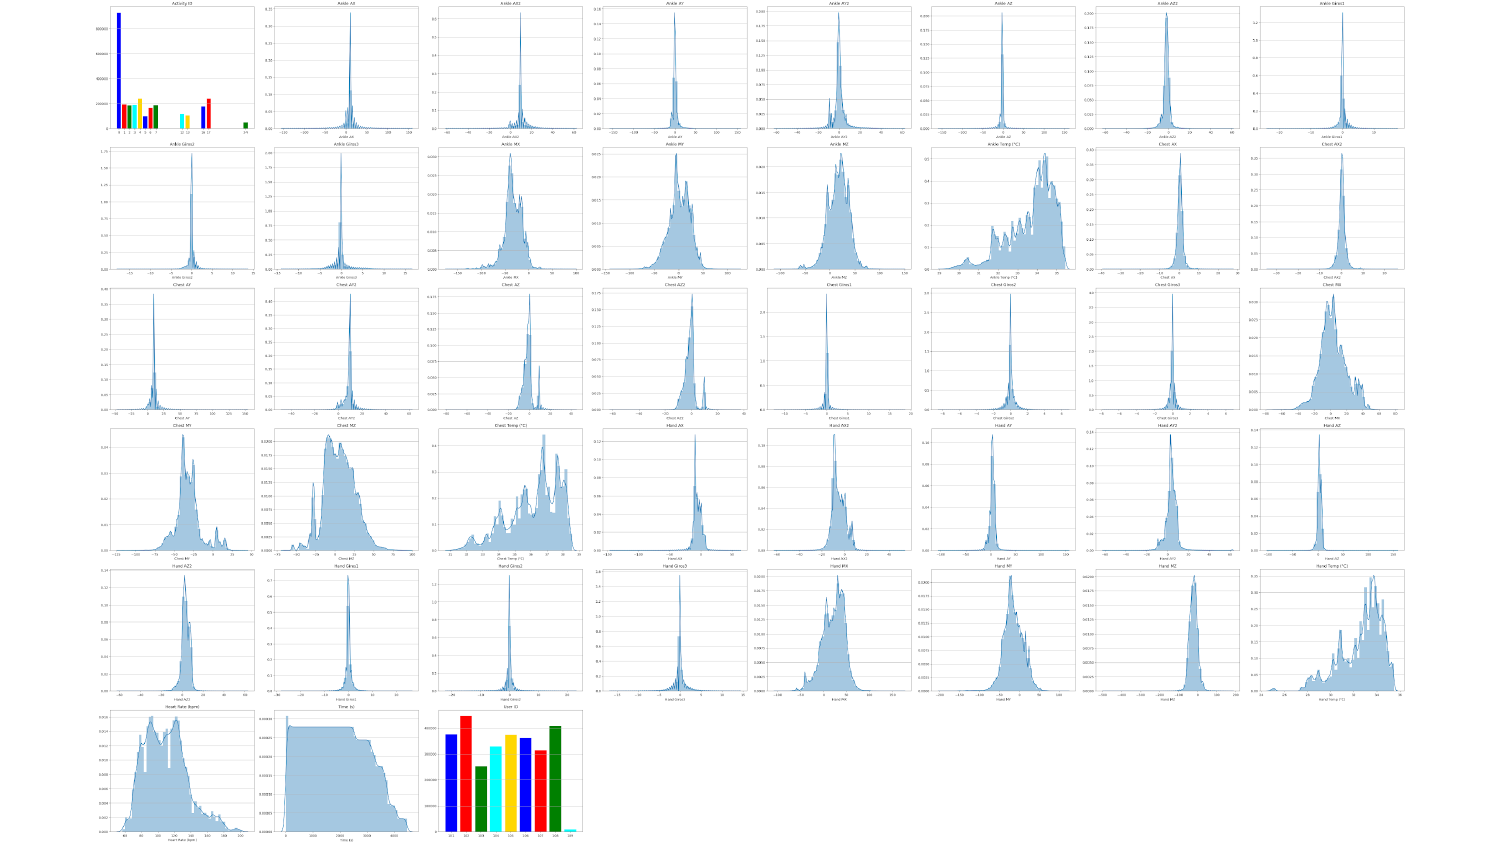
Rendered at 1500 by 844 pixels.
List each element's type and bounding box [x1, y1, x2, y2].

picture [93, 0, 1407, 844]
